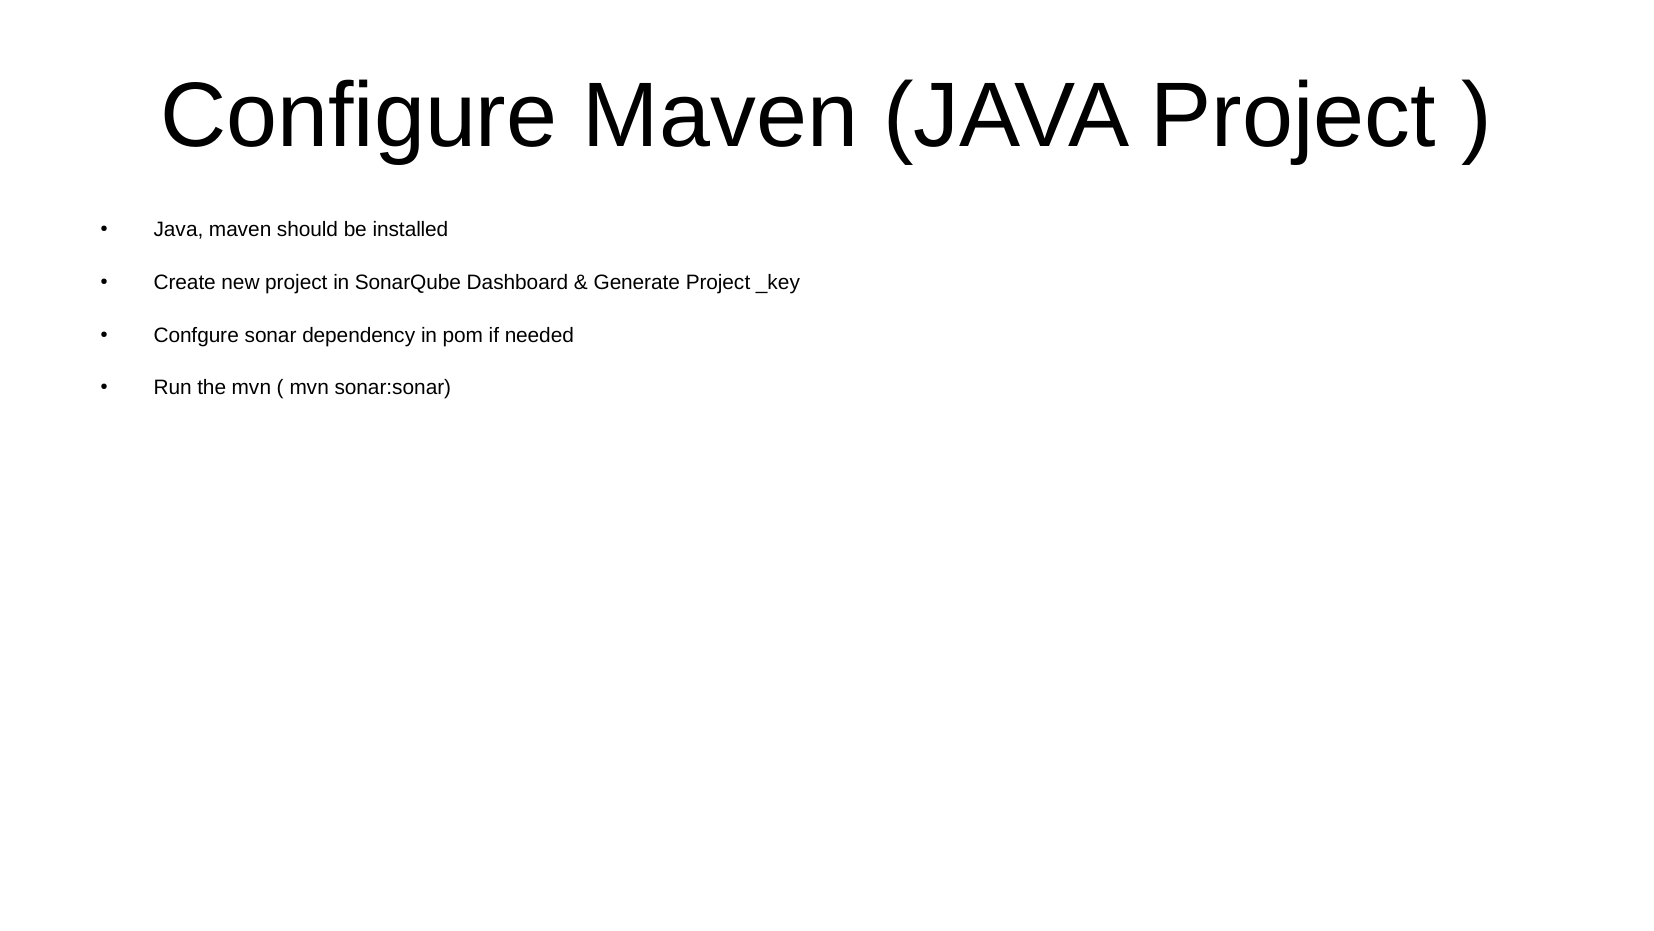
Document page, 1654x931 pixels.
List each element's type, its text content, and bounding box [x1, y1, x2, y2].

title Configure Maven (JAVA Project ) [82, 37, 1571, 193]
list Java, maven should be installed Create new project in SonarQube Dashboard & Generate Project _key Confgure sonar dependency in pom if needed Run the mvn ( mvn sonar:sonar) [82, 217, 1636, 916]
